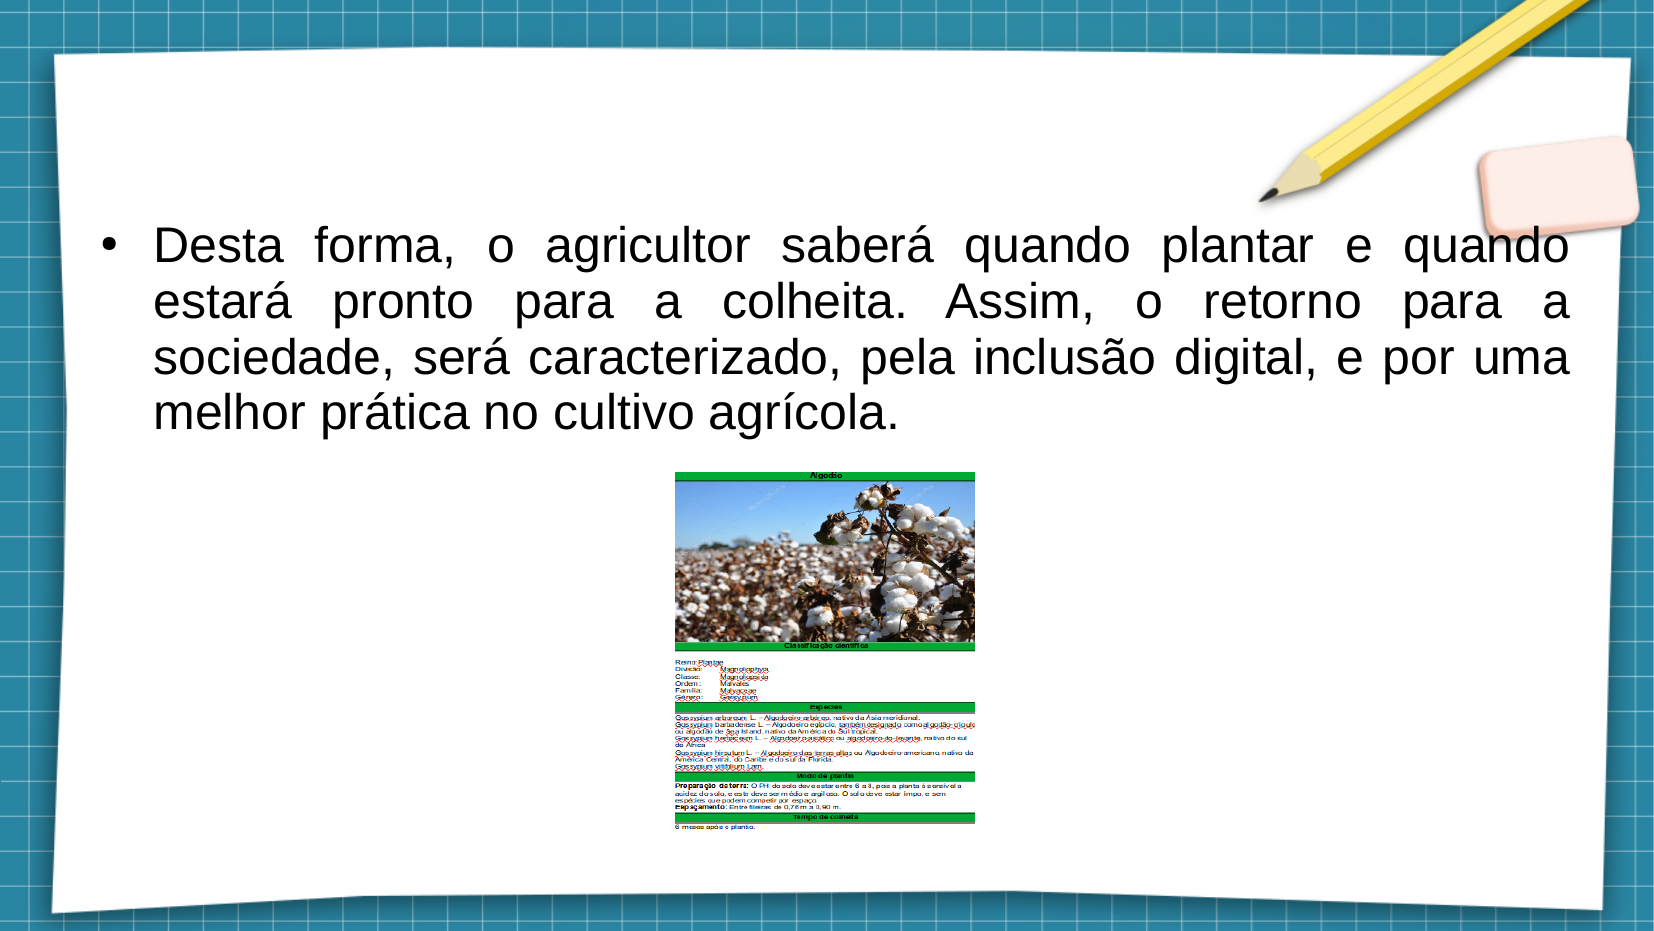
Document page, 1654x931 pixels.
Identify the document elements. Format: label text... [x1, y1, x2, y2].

picture [0, 0, 1654, 931]
list Desta forma, o agricultor saberá quando plantar e quando estará pronto para a colheita. Assim, o retorno para a sociedade, será caracterizado, pela inclusão digital, e por uma melhor prática no cultivo agrícola. [82, 217, 1571, 758]
